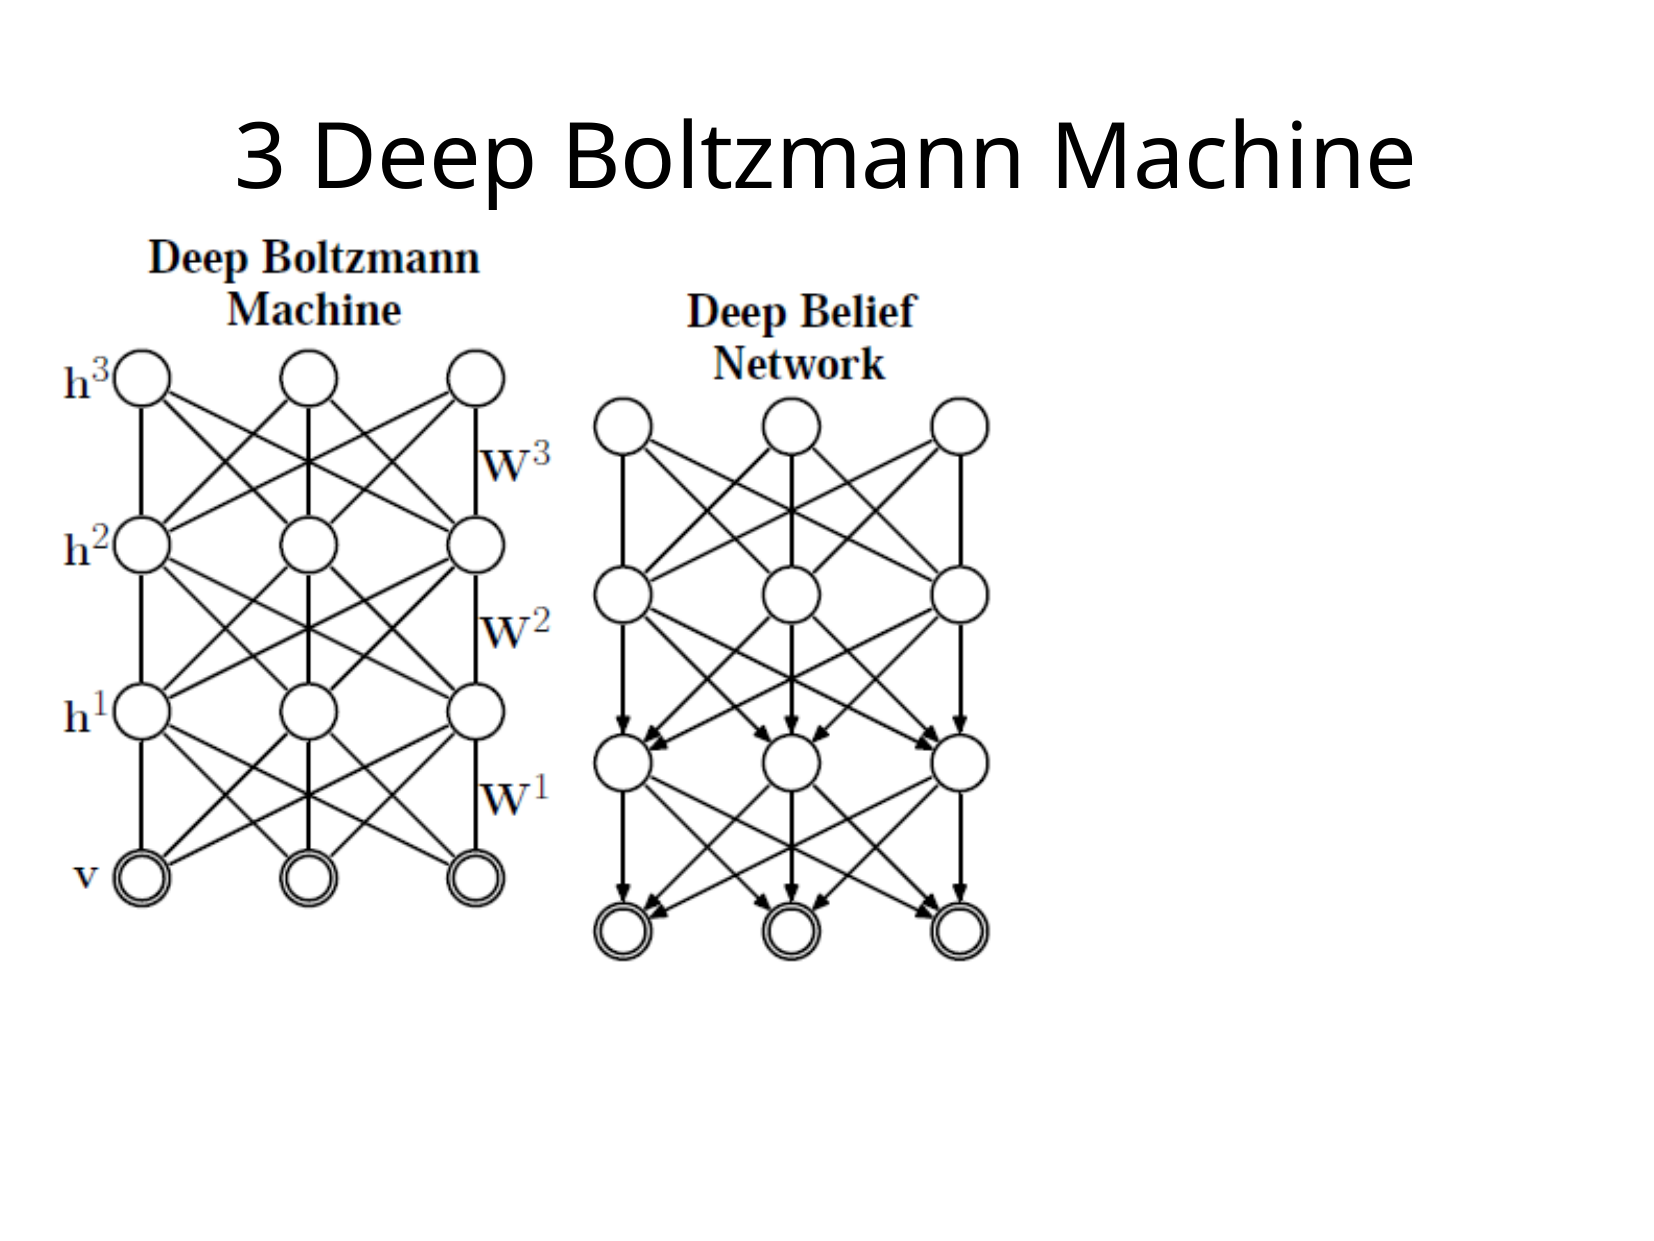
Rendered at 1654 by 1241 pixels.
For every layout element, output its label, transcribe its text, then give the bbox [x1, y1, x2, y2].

title 3 Deep Boltzmann Machine [82, 56, 1571, 250]
picture [56, 215, 562, 916]
picture [590, 265, 1001, 974]
